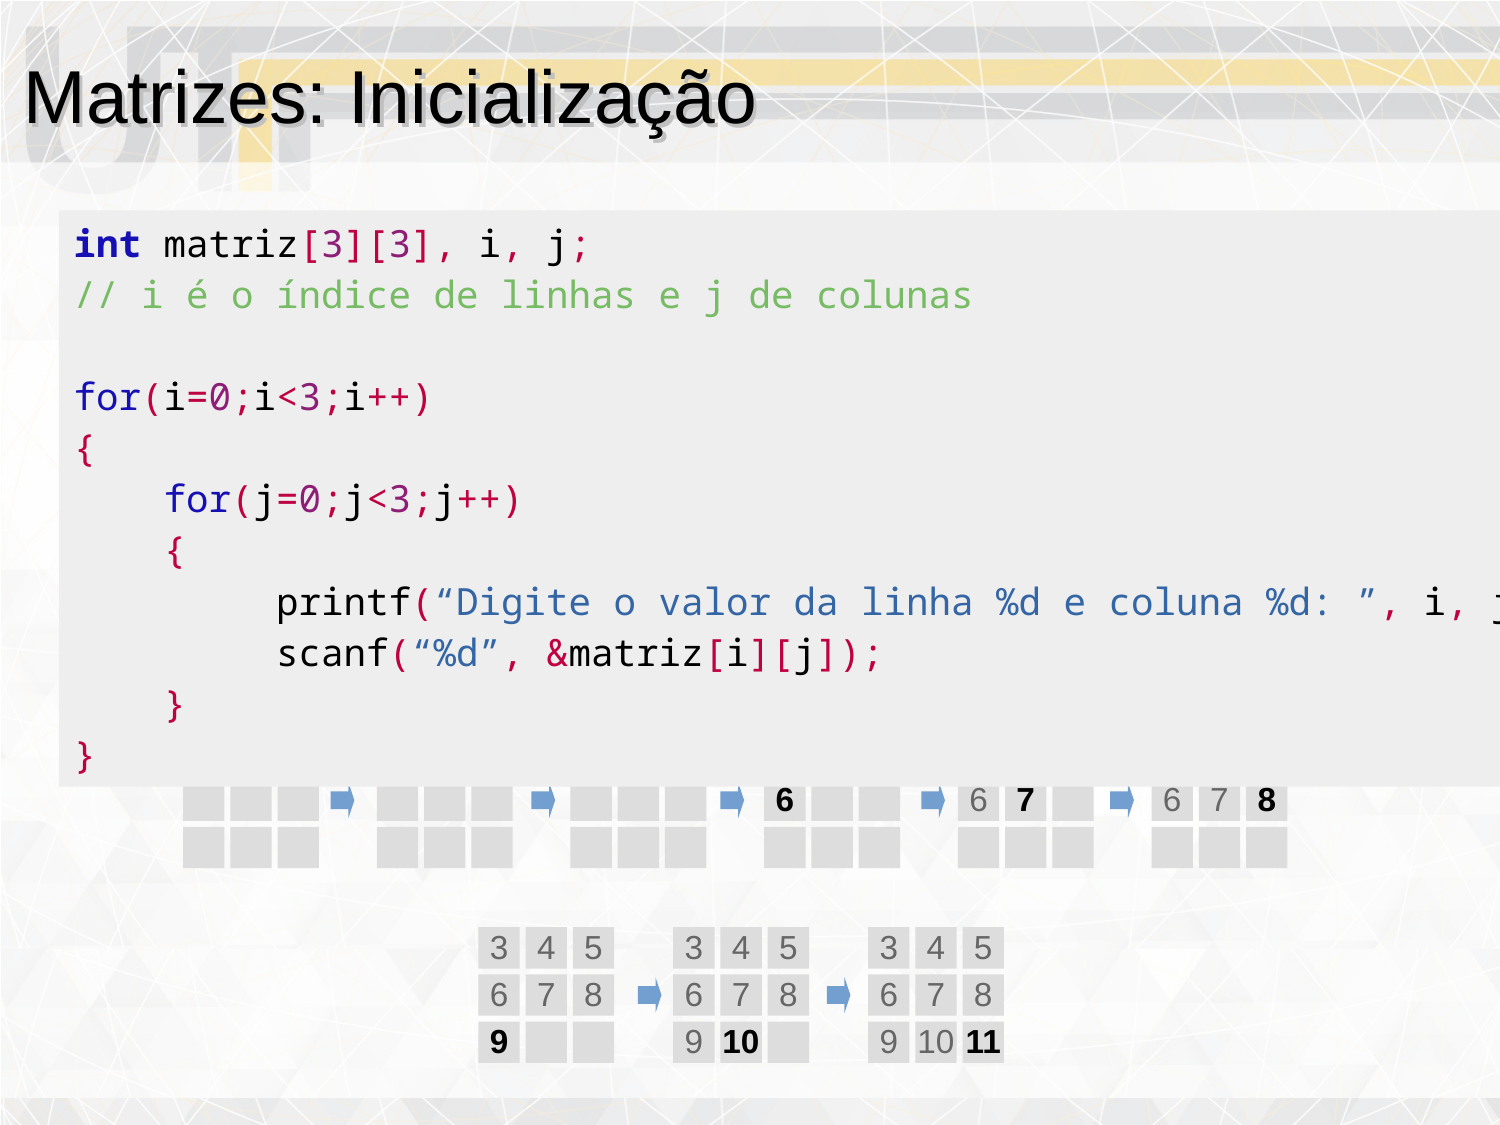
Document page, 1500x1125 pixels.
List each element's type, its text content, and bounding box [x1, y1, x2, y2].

text_box [637, 977, 662, 1013]
text_box [720, 787, 745, 818]
text_box 7 [1198, 787, 1241, 821]
text_box [277, 826, 319, 869]
text_box [570, 826, 612, 869]
text_box 9 [478, 1021, 520, 1063]
text_box [1052, 787, 1094, 821]
text_box 9 [868, 1021, 910, 1063]
text_box 9 [673, 1021, 715, 1063]
text_box [767, 1021, 810, 1063]
text_box 3 [673, 927, 715, 969]
text_box [572, 1021, 615, 1063]
text_box int matriz[3][3], i, j; // i é o índice de linhas e j de colunas for(i=0;i<3;i++) { for(j=0;j<3;j++) { printf(“Digite o valor da linha %d e coluna %d: ”, i, j); scanf(“%d”, &matriz[i][j]); } } [58, 210, 1442, 638]
text_box 8 [962, 974, 1004, 1016]
text_box [525, 1021, 567, 1063]
text_box 6 [957, 787, 1000, 821]
text_box [957, 826, 1000, 869]
text_box [531, 787, 556, 818]
text_box 4 [525, 927, 567, 969]
text_box [424, 787, 466, 821]
text_box 7 [720, 974, 762, 1016]
text_box [811, 787, 853, 821]
text_box 8 [767, 974, 810, 1016]
text_box 6 [478, 974, 520, 1016]
text_box [1005, 826, 1047, 869]
text_box [330, 787, 355, 818]
text_box 6 [1151, 787, 1193, 821]
text_box 8 [1246, 787, 1288, 821]
text_box [376, 787, 419, 821]
title Matrizes: Inicialização [23, 18, 1489, 178]
text_box [617, 826, 660, 869]
text_box [183, 787, 225, 821]
text_box [664, 826, 707, 869]
text_box [921, 787, 945, 818]
text_box 10 [720, 1021, 762, 1063]
text_box 3 [478, 927, 520, 969]
text_box 6 [764, 787, 806, 821]
text_box [230, 787, 272, 821]
text_box [811, 826, 853, 869]
text_box [183, 826, 225, 869]
text_box 4 [915, 927, 957, 969]
text_box 7 [1005, 787, 1047, 821]
text_box [230, 826, 272, 869]
text_box [858, 787, 901, 821]
text_box [471, 787, 513, 821]
text_box 8 [572, 974, 615, 1016]
text_box [1052, 826, 1094, 869]
text_box [376, 826, 419, 869]
text_box [826, 977, 851, 1013]
text_box 5 [962, 927, 1004, 969]
text_box 10 [915, 1021, 957, 1063]
text_box 7 [525, 974, 567, 1016]
text_box [664, 787, 707, 821]
text_box [1151, 826, 1193, 869]
text_box [424, 826, 466, 869]
text_box 11 [962, 1021, 1004, 1063]
text_box 5 [572, 927, 615, 969]
text_box 5 [767, 927, 810, 969]
text_box [1198, 826, 1241, 869]
text_box [858, 826, 901, 869]
text_box [471, 826, 513, 869]
text_box 3 [868, 927, 910, 969]
text_box 6 [868, 974, 910, 1016]
text_box [764, 826, 806, 869]
text_box [1246, 826, 1288, 869]
text_box 6 [673, 974, 715, 1016]
text_box 4 [720, 927, 762, 969]
text_box [1110, 787, 1134, 818]
text_box 7 [915, 974, 957, 1016]
text_box [570, 787, 612, 821]
text_box [277, 787, 319, 821]
text_box [617, 787, 660, 821]
